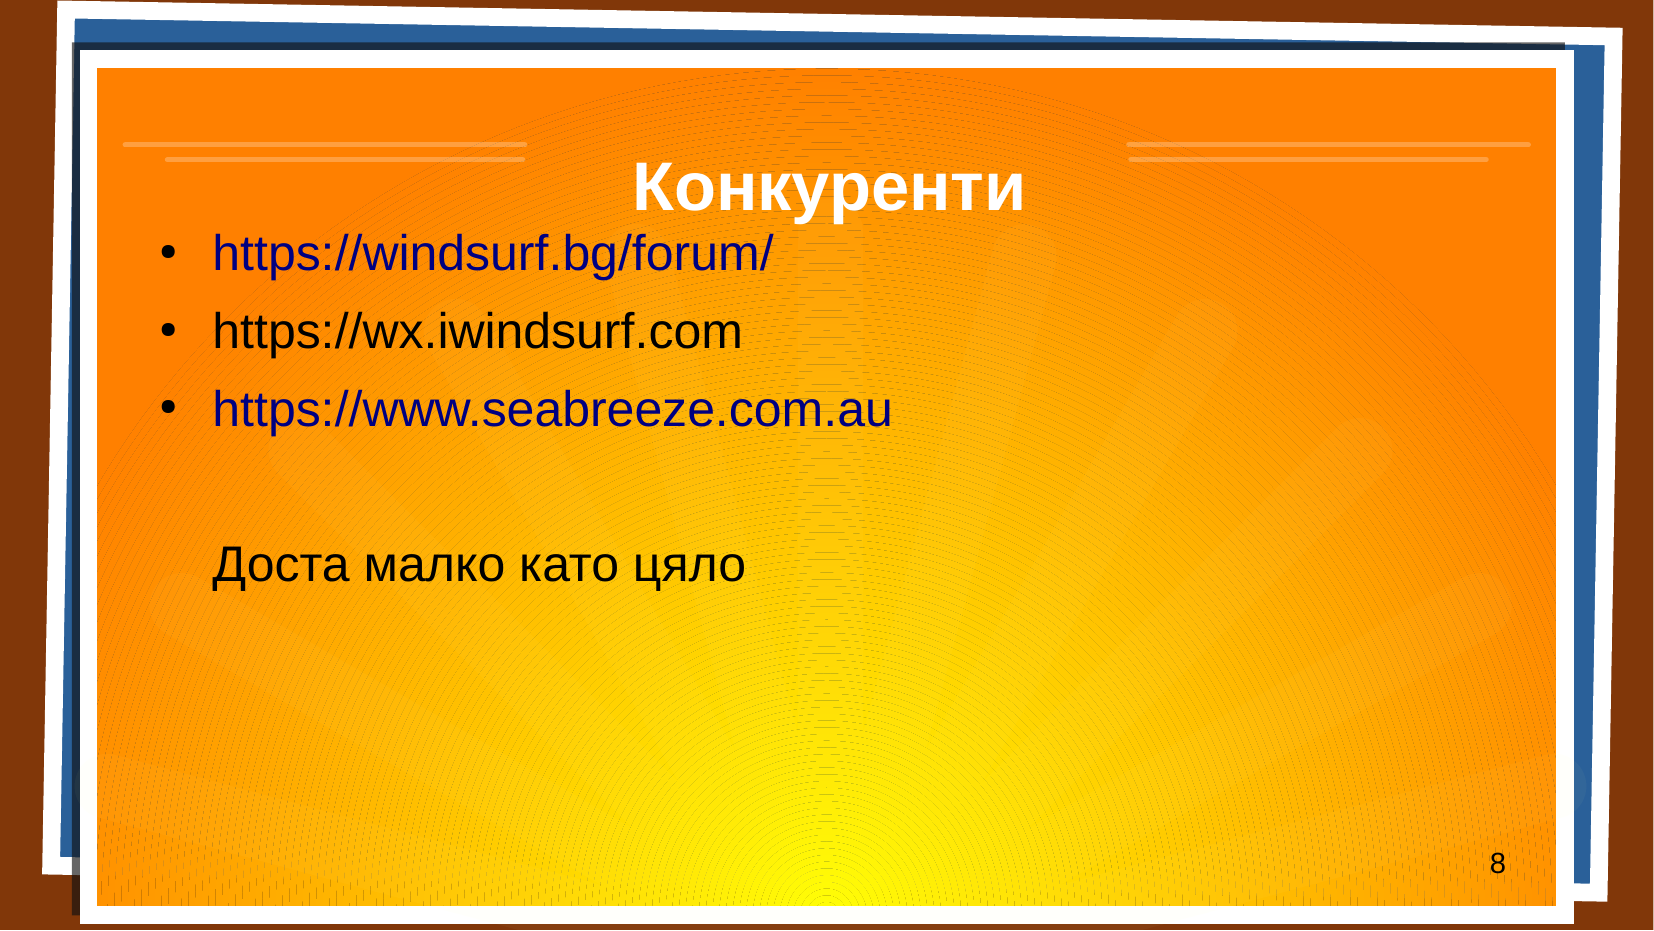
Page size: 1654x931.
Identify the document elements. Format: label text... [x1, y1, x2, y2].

list https://windsurf.bg/forum/ https://wx.iwindsurf.com https://www.seabreeze.com.au Доста малко като цяло [141, 225, 1501, 816]
title Конкуренти [534, 112, 1126, 225]
